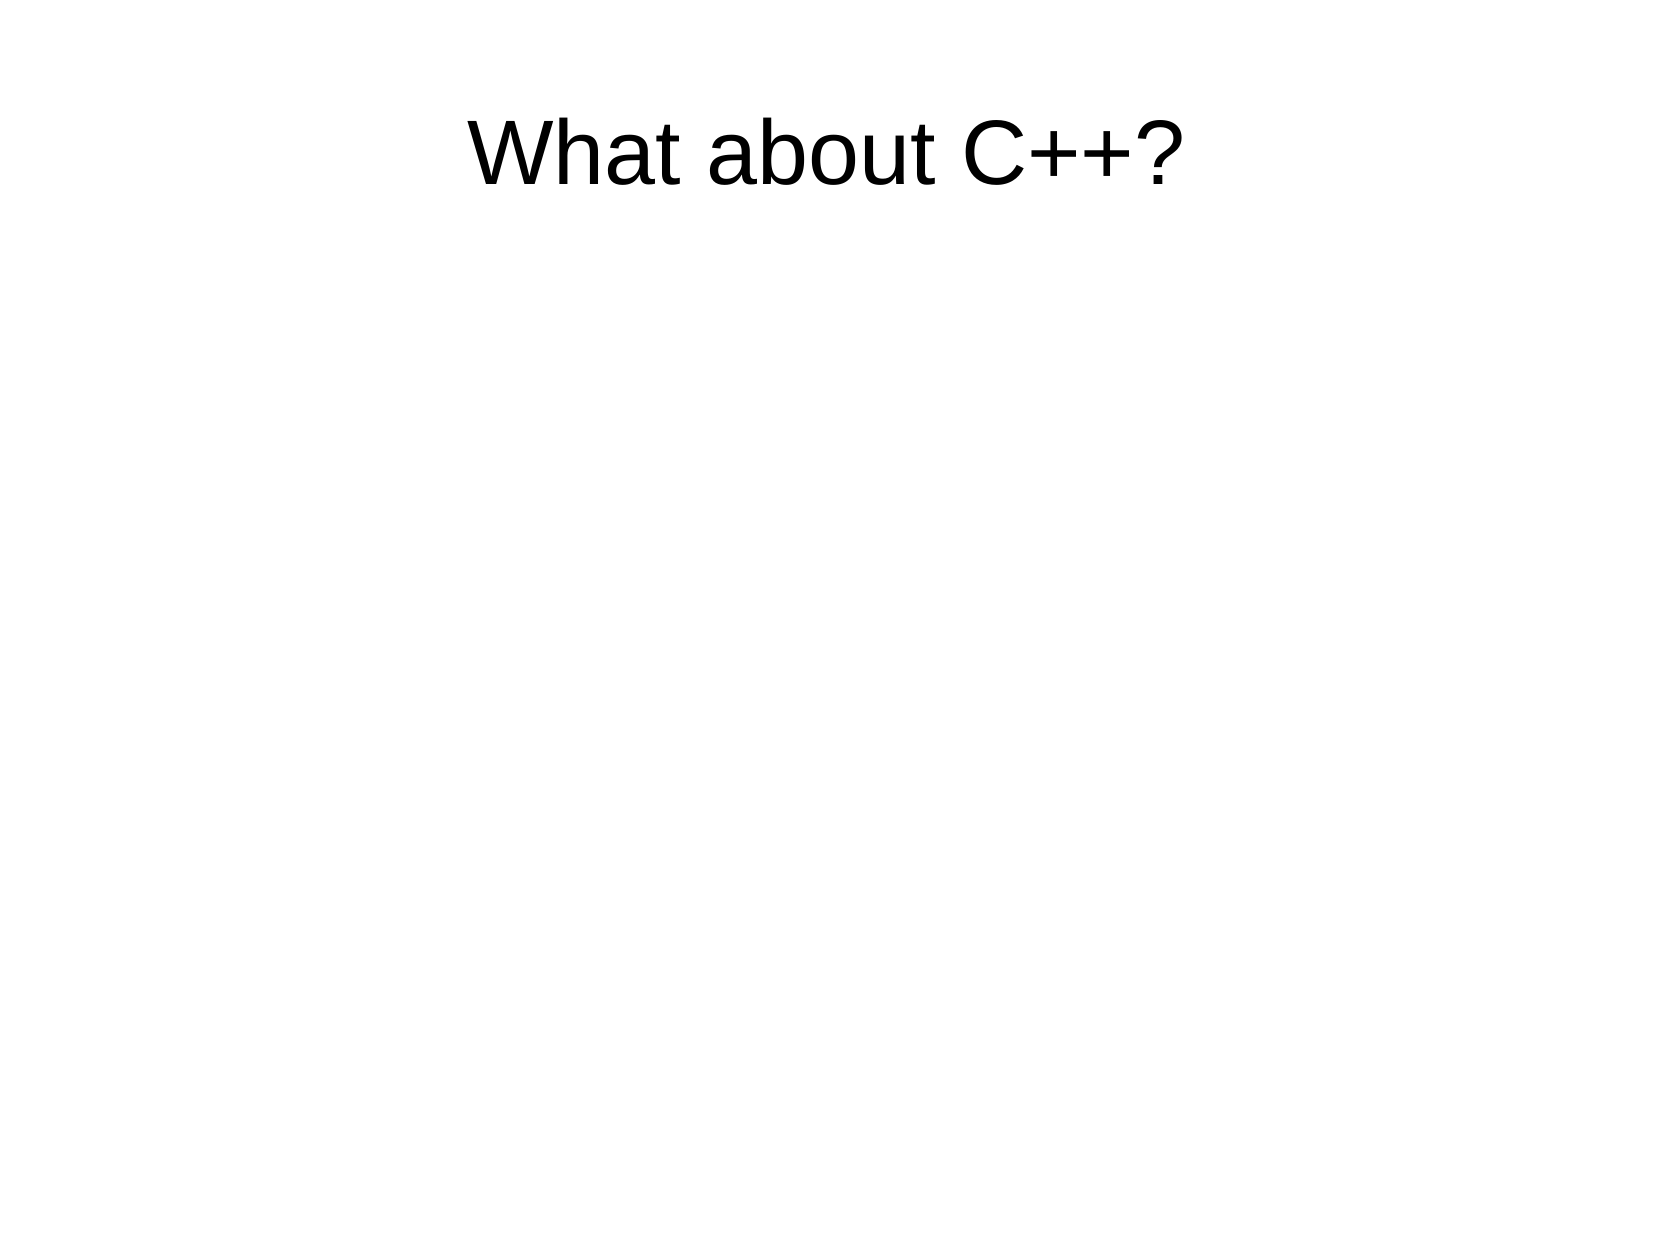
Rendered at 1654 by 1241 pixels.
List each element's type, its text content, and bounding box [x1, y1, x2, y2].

title What about C++? [82, 49, 1571, 257]
